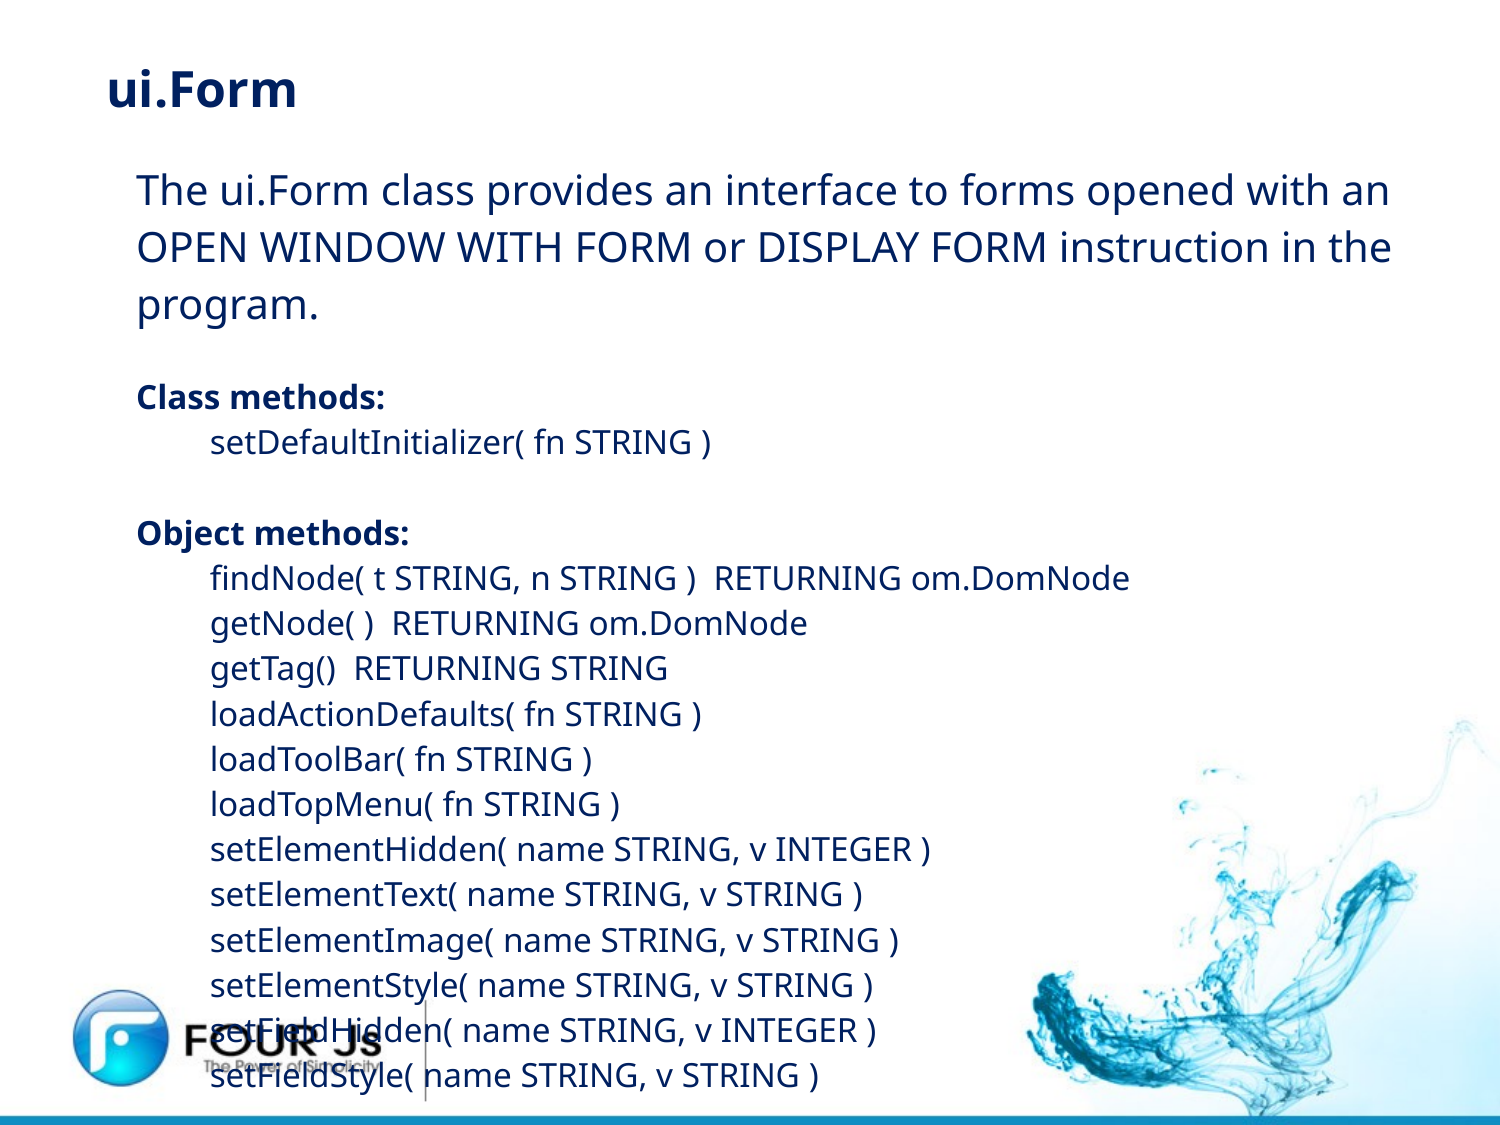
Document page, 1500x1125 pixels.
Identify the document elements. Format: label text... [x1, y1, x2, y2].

text_box The ui.Form class provides an interface to forms opened with an OPEN WINDOW WITH FORM or DISPLAY FORM instruction in the program. Class methods: setDefaultInitializer( fn STRING ) Object methods: findNode( t STRING, n STRING ) RETURNING om.DomNode getNode( ) RETURNING om.DomNode getTag() RETURNING STRING loadActionDefaults( fn STRING ) loadToolBar( fn STRING ) loadTopMenu( fn STRING ) setElementHidden( name STRING, v INTEGER ) setElementText( name STRING, v STRING ) setElementImage( name STRING, v STRING ) setElementStyle( name STRING, v STRING ) setFieldHidden( name STRING, v INTEGER ) setFieldStyle( name STRING, v STRING ) [121, 153, 1418, 1078]
picture [0, 0, 1500, 1122]
title ui.Form [106, 35, 1388, 142]
